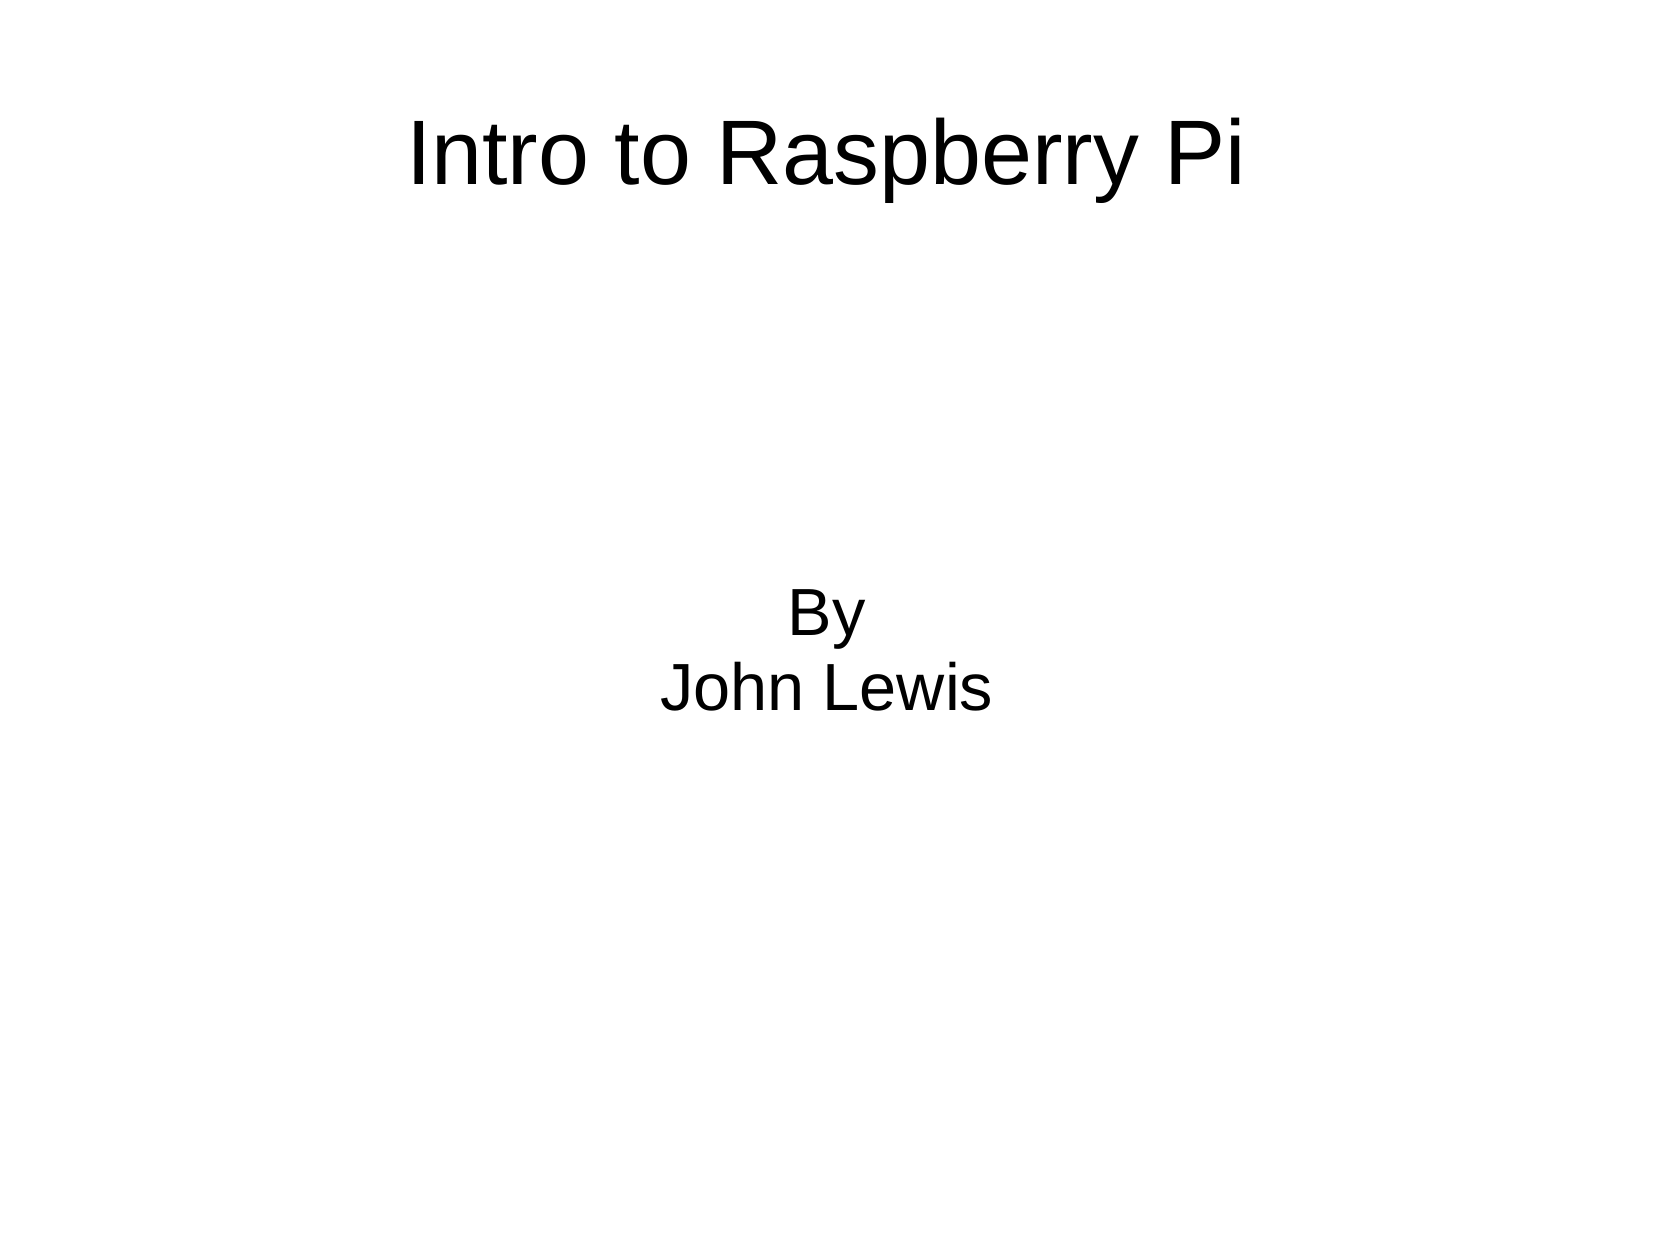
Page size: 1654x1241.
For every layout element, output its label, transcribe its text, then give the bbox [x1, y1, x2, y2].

subtitle By John Lewis [82, 290, 1571, 1010]
title Intro to Raspberry Pi [82, 49, 1571, 257]
